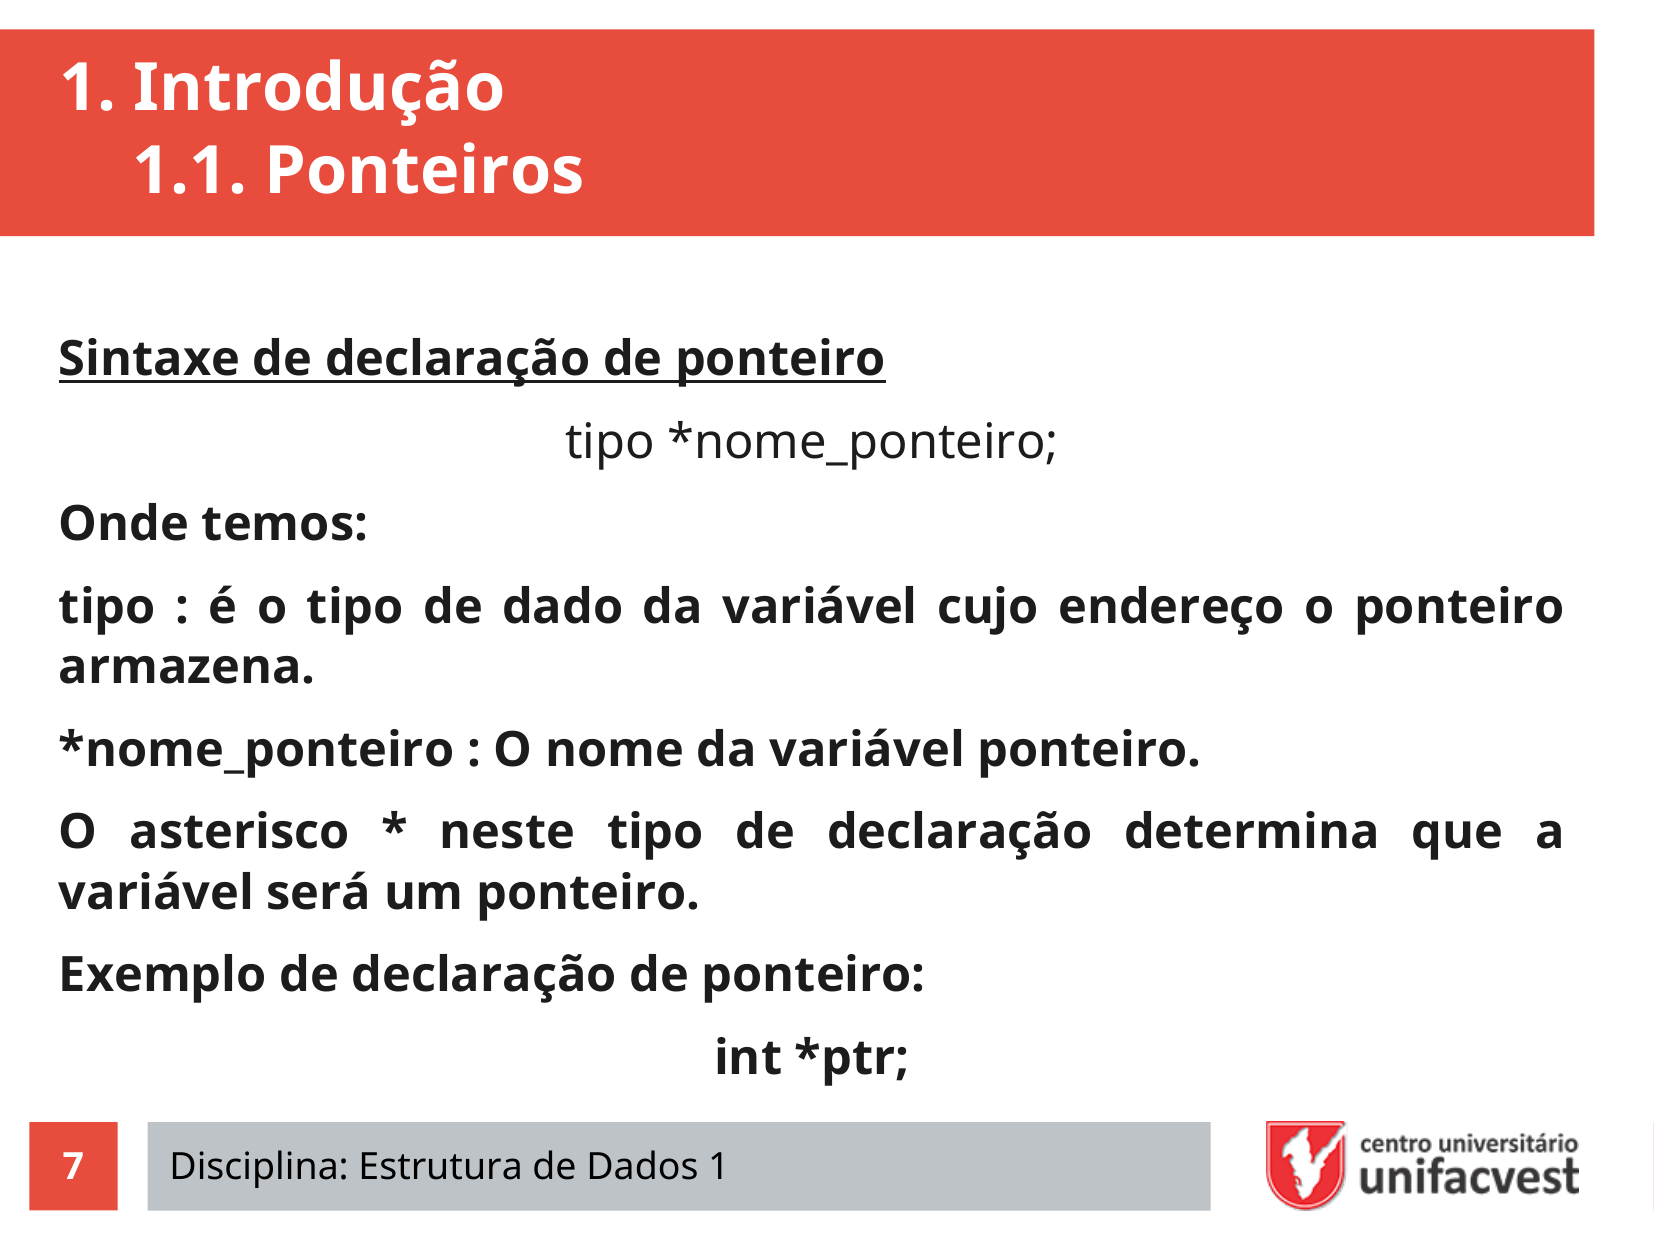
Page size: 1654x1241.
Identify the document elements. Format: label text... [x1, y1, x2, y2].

text_box [1238, 1120, 1654, 1212]
picture [1266, 1121, 1579, 1211]
text_box Disciplina: Estrutura de Dados 1 [154, 1132, 1205, 1196]
title 1. Introdução 1.1. Ponteiros [59, 59, 1595, 207]
list Sintaxe de declaração de ponteiro tipo *nome_ponteiro; Onde temos: tipo : é o tipo de dado da variável cujo endereço o ponteiro armazena. *nome_ponteiro : O nome da variável ponteiro. O asterisco * neste tipo de declaração determina que a variável será um ponteiro. Exemplo de declaração de ponteiro: int *ptr; [59, 324, 1566, 1093]
